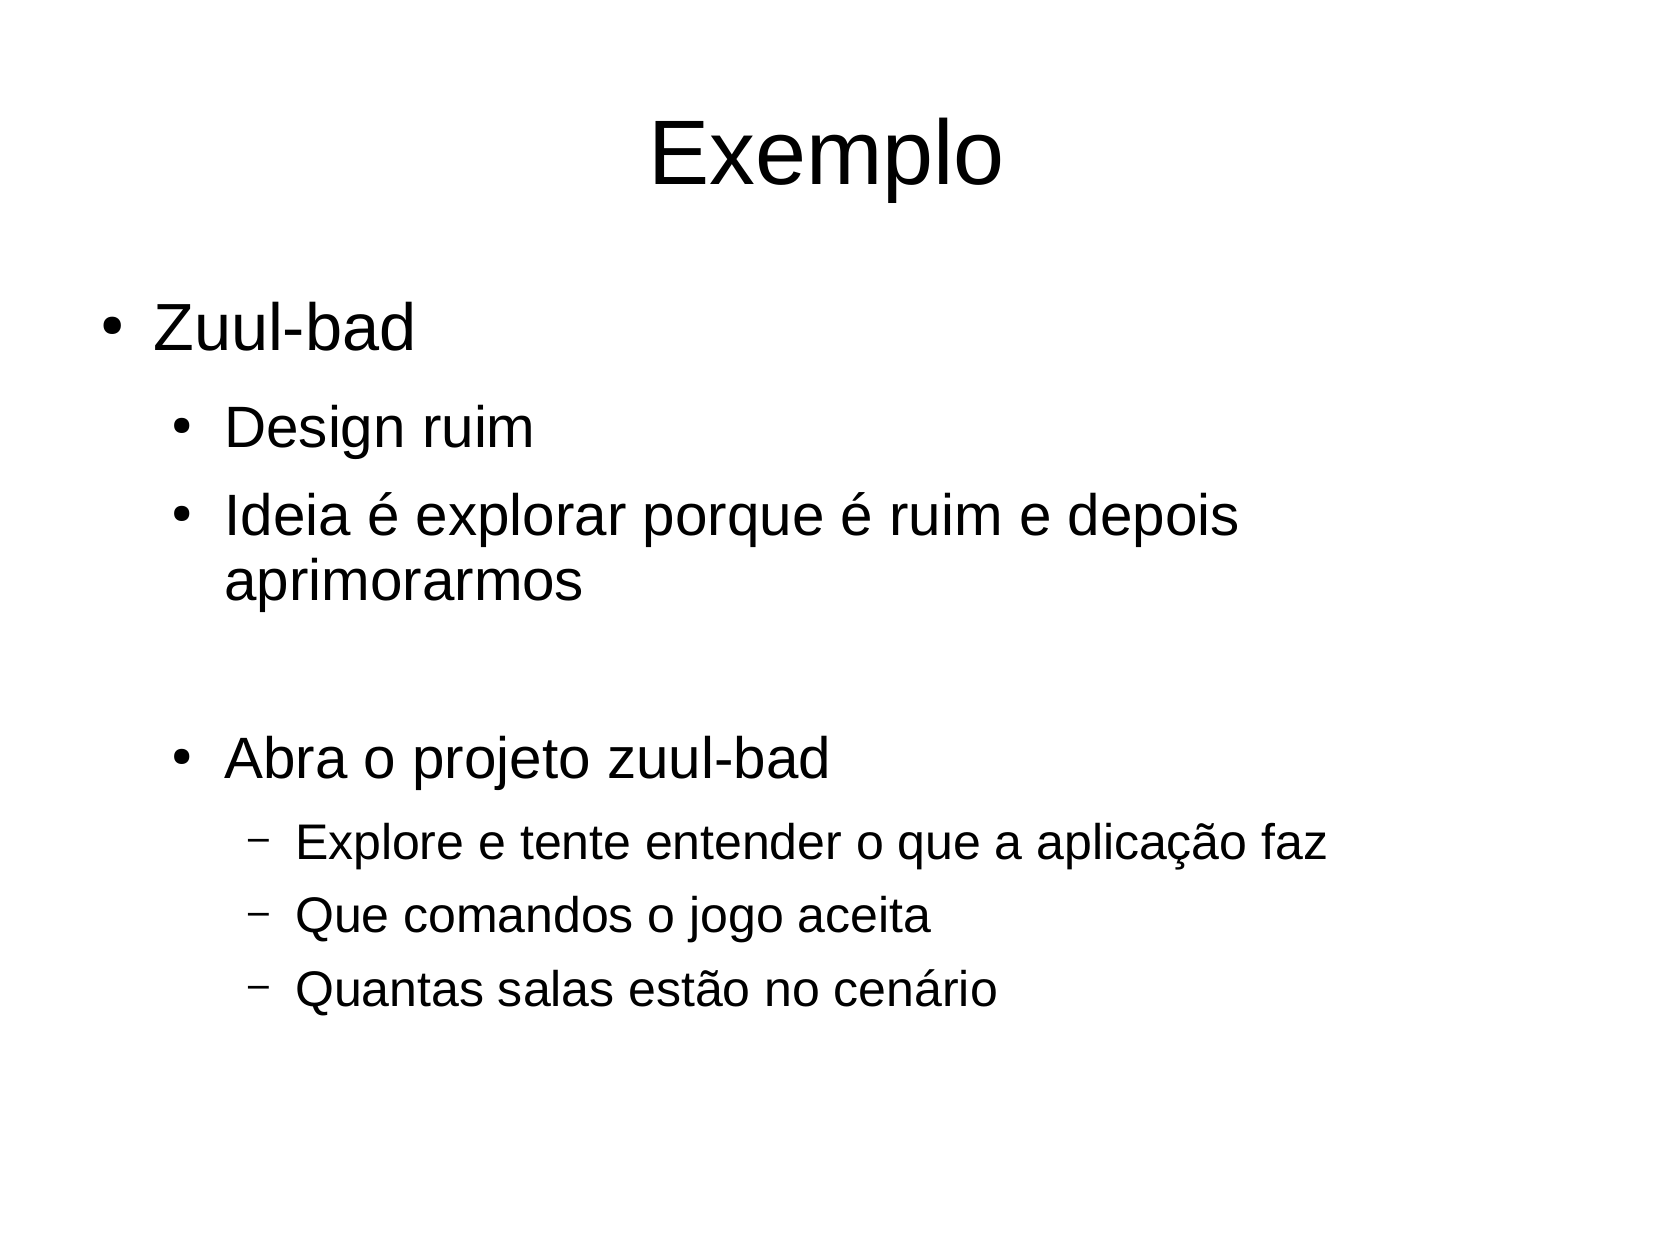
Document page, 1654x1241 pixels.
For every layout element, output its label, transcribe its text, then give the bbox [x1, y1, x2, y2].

list Zuul-bad Design ruim Ideia é explorar porque é ruim e depois aprimorarmos Abra o projeto zuul-bad Explore e tente entender o que a aplicação faz Que comandos o jogo aceita Quantas salas estão no cenário [82, 290, 1571, 1109]
title Exemplo [82, 49, 1571, 257]
